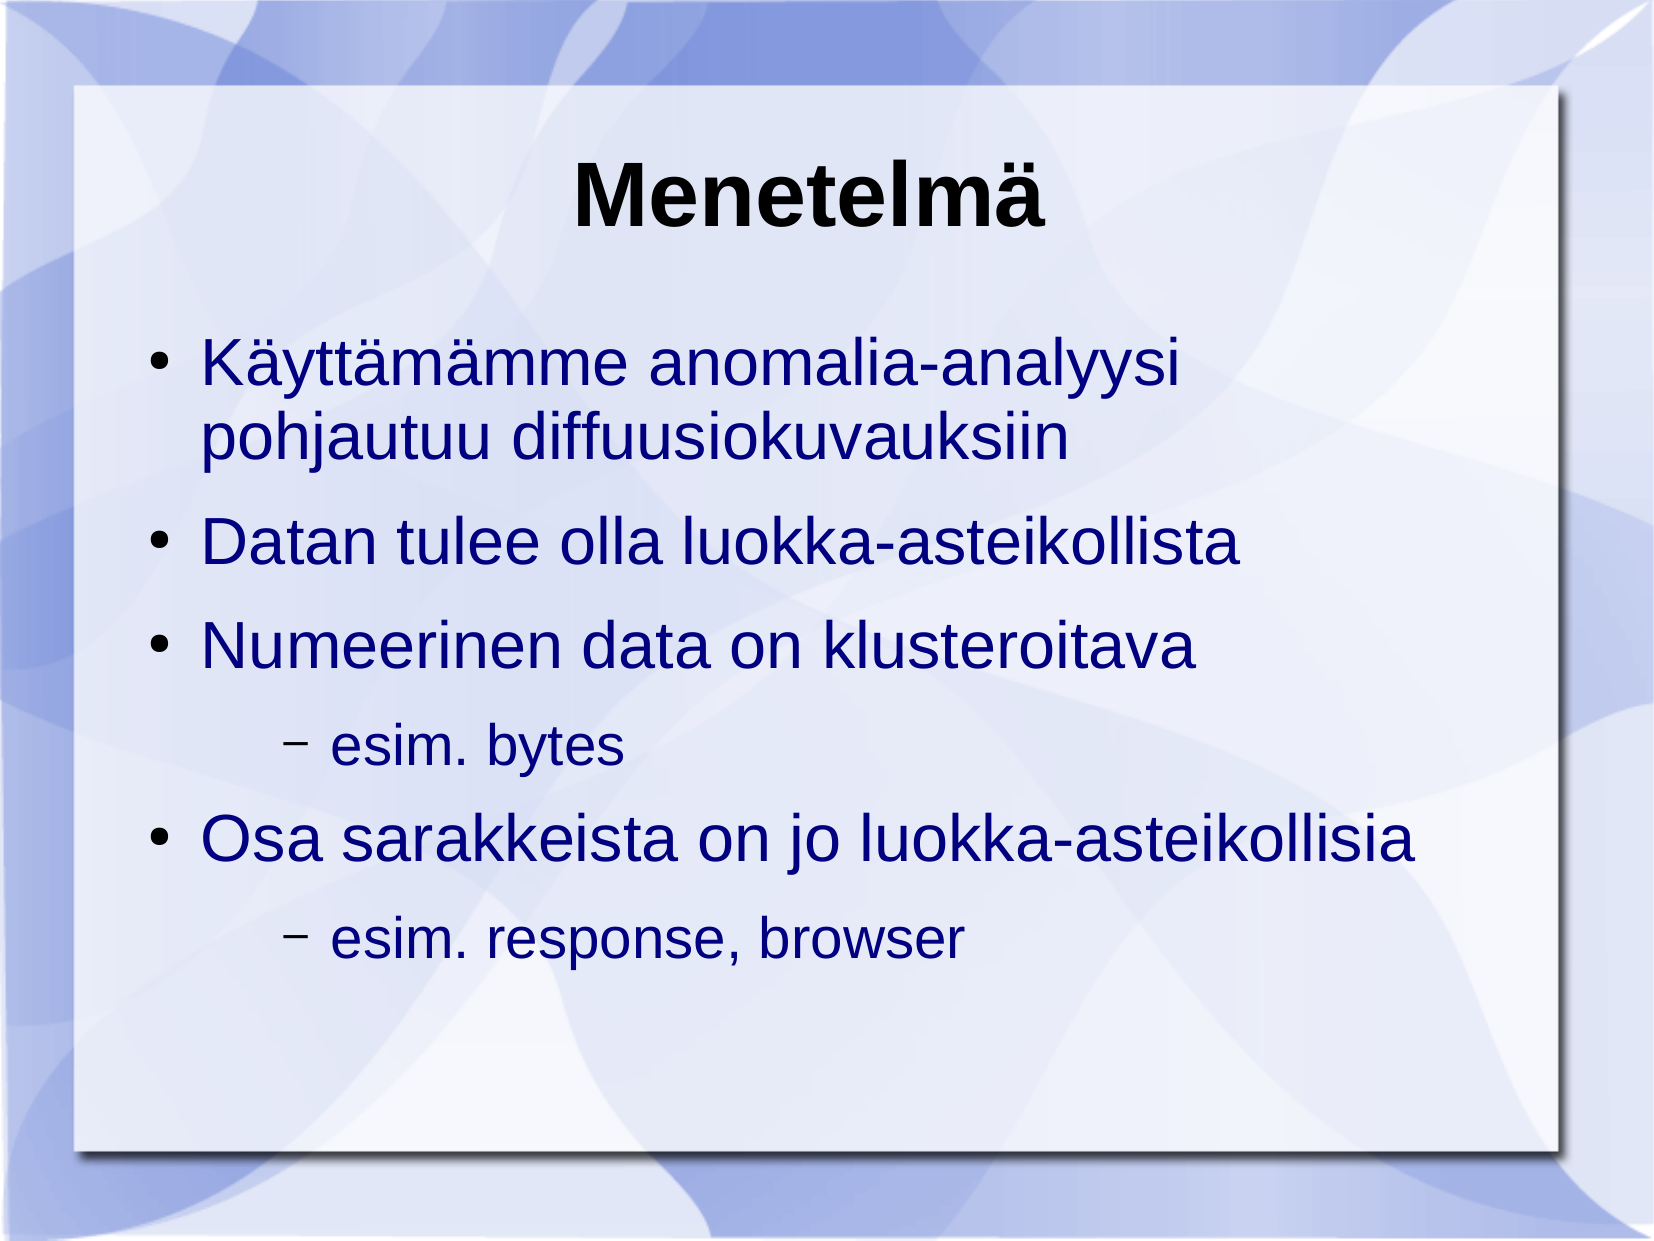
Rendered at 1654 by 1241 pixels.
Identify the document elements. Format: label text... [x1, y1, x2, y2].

title Menetelmä [82, 90, 1536, 298]
picture [0, 0, 1654, 1241]
list Käyttämämme anomalia-analyysi pohjautuu diffuusiokuvauksiin Datan tulee olla luokka-asteikollista Numeerinen data on klusteroitava esim. bytes Osa sarakkeista on jo luokka-asteikollisia esim. response, browser [129, 324, 1489, 975]
